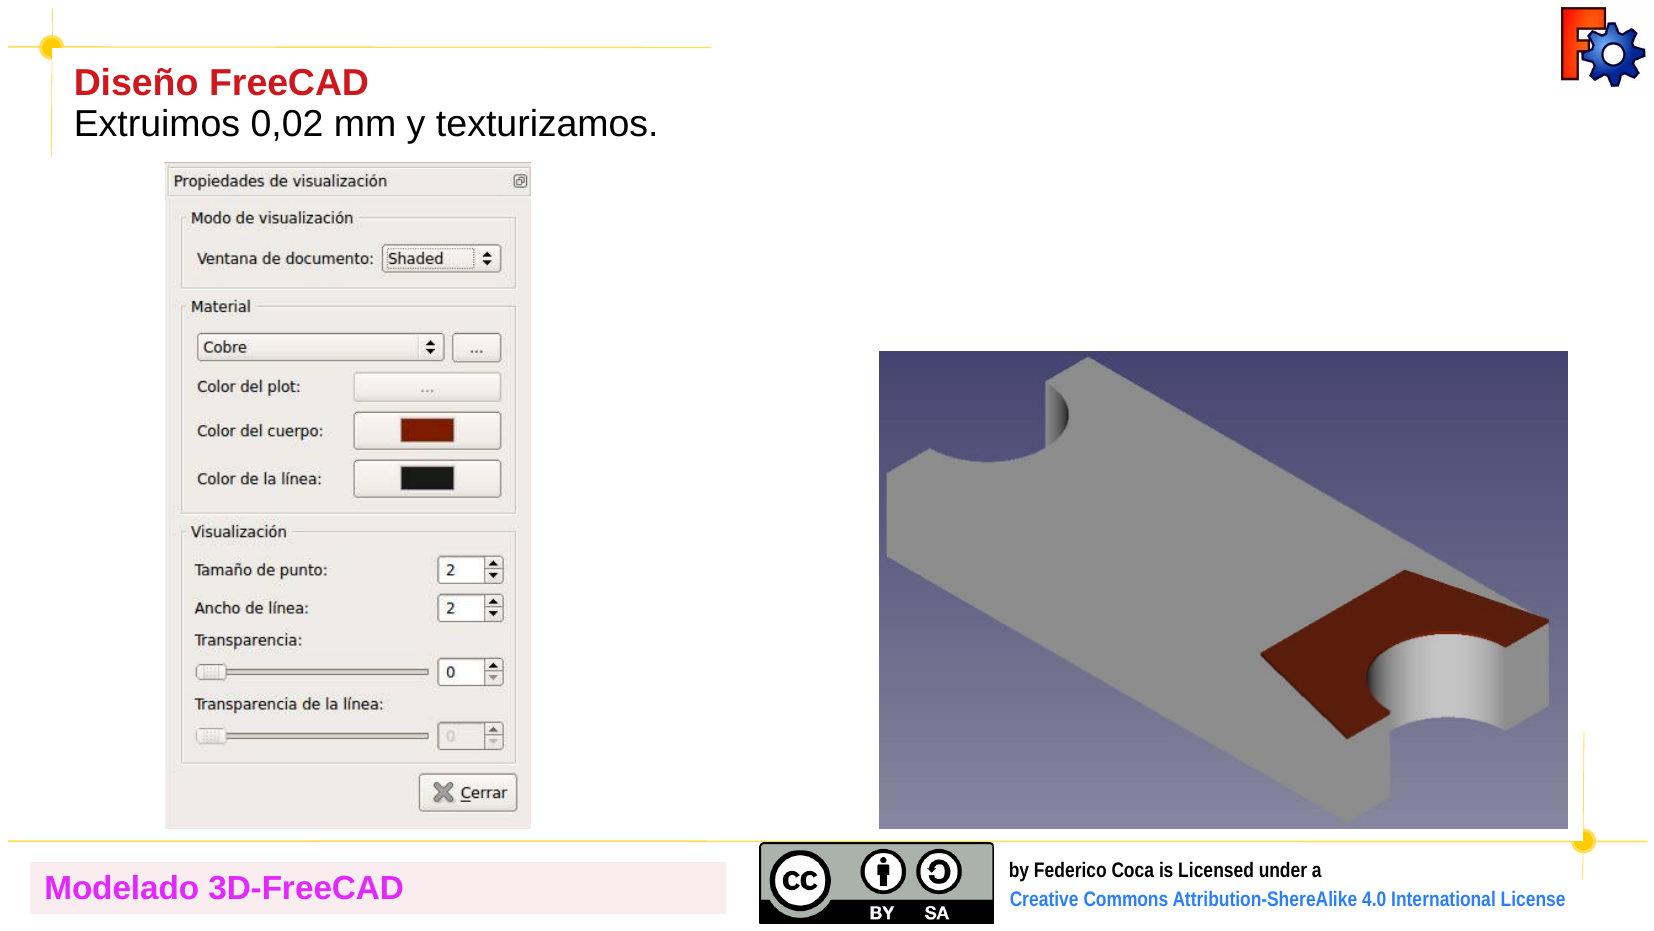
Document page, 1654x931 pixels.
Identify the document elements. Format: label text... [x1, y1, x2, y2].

text_box Modelado 3D-FreeCAD [29, 862, 727, 915]
picture [1556, 0, 1651, 95]
picture [164, 162, 531, 829]
text_box Diseño FreeCAD Extruimos 0,02 mm y texturizamos. [59, 53, 1534, 237]
picture [879, 351, 1568, 829]
